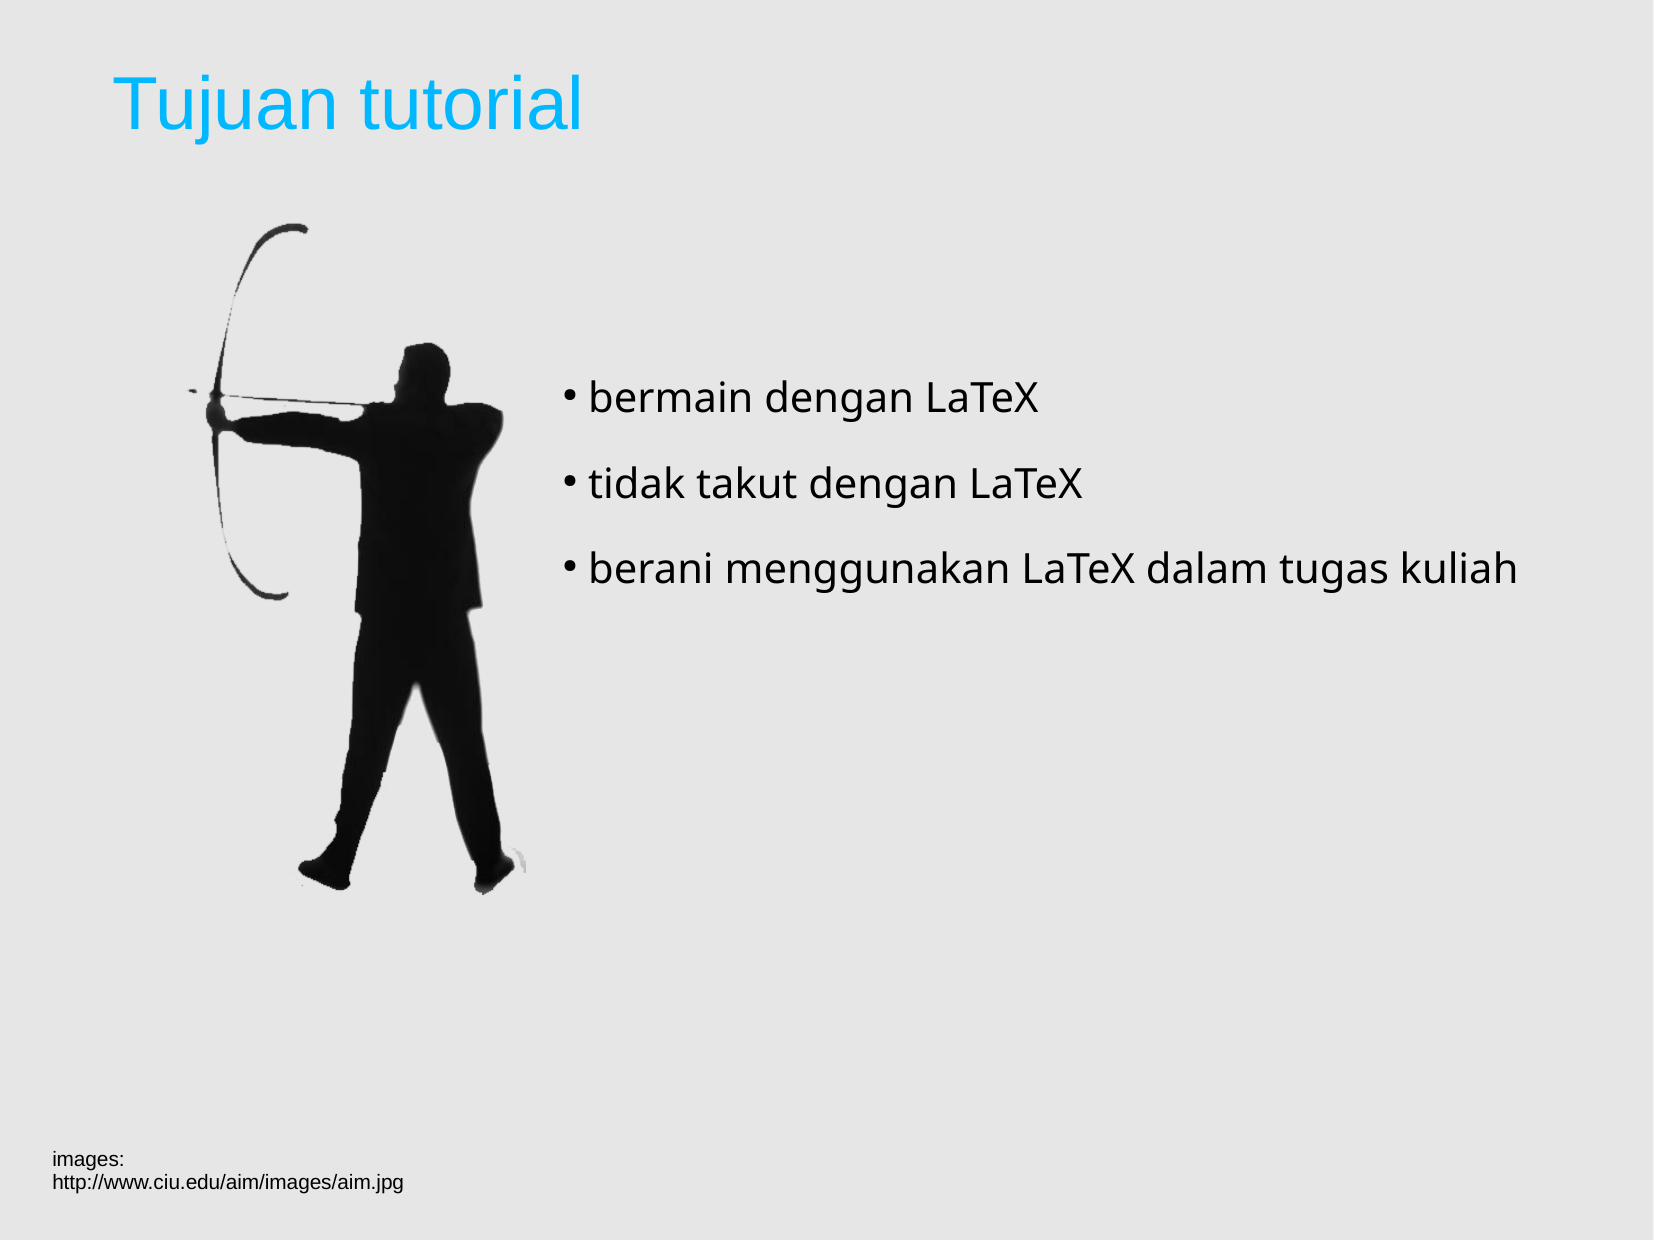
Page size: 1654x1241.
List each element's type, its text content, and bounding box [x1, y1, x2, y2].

picture [161, 187, 526, 901]
text_box images: http://www.ciu.edu/aim/images/aim.jpg [37, 1140, 1267, 1201]
title Tujuan tutorial [112, 56, 1571, 151]
subtitle bermain dengan LaTeX tidak takut dengan LaTeX berani menggunakan LaTeX dalam tugas kuliah [562, 328, 1538, 608]
